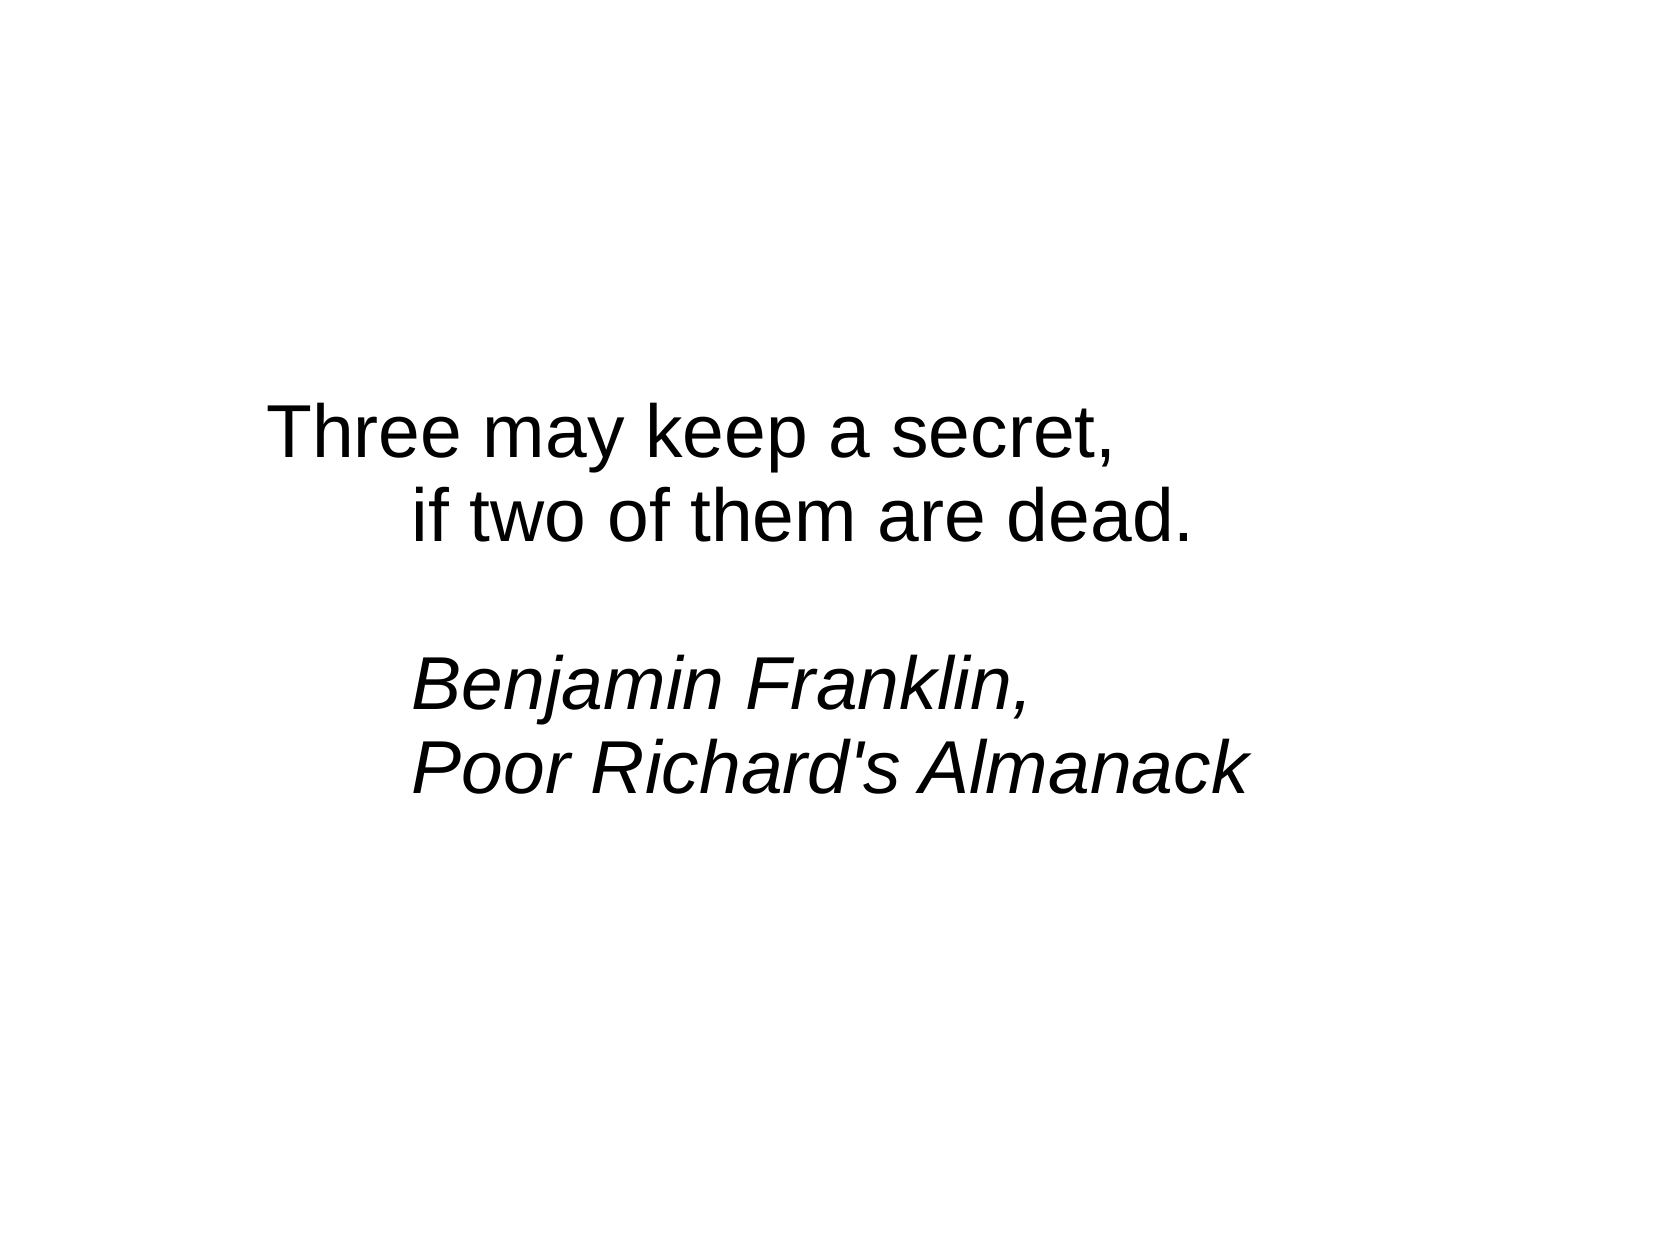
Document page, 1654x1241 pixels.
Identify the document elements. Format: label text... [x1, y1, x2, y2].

text_box Three may keep a secret, if two of them are dead. Benjamin Franklin, Poor Richard's Almanack [251, 381, 1264, 817]
